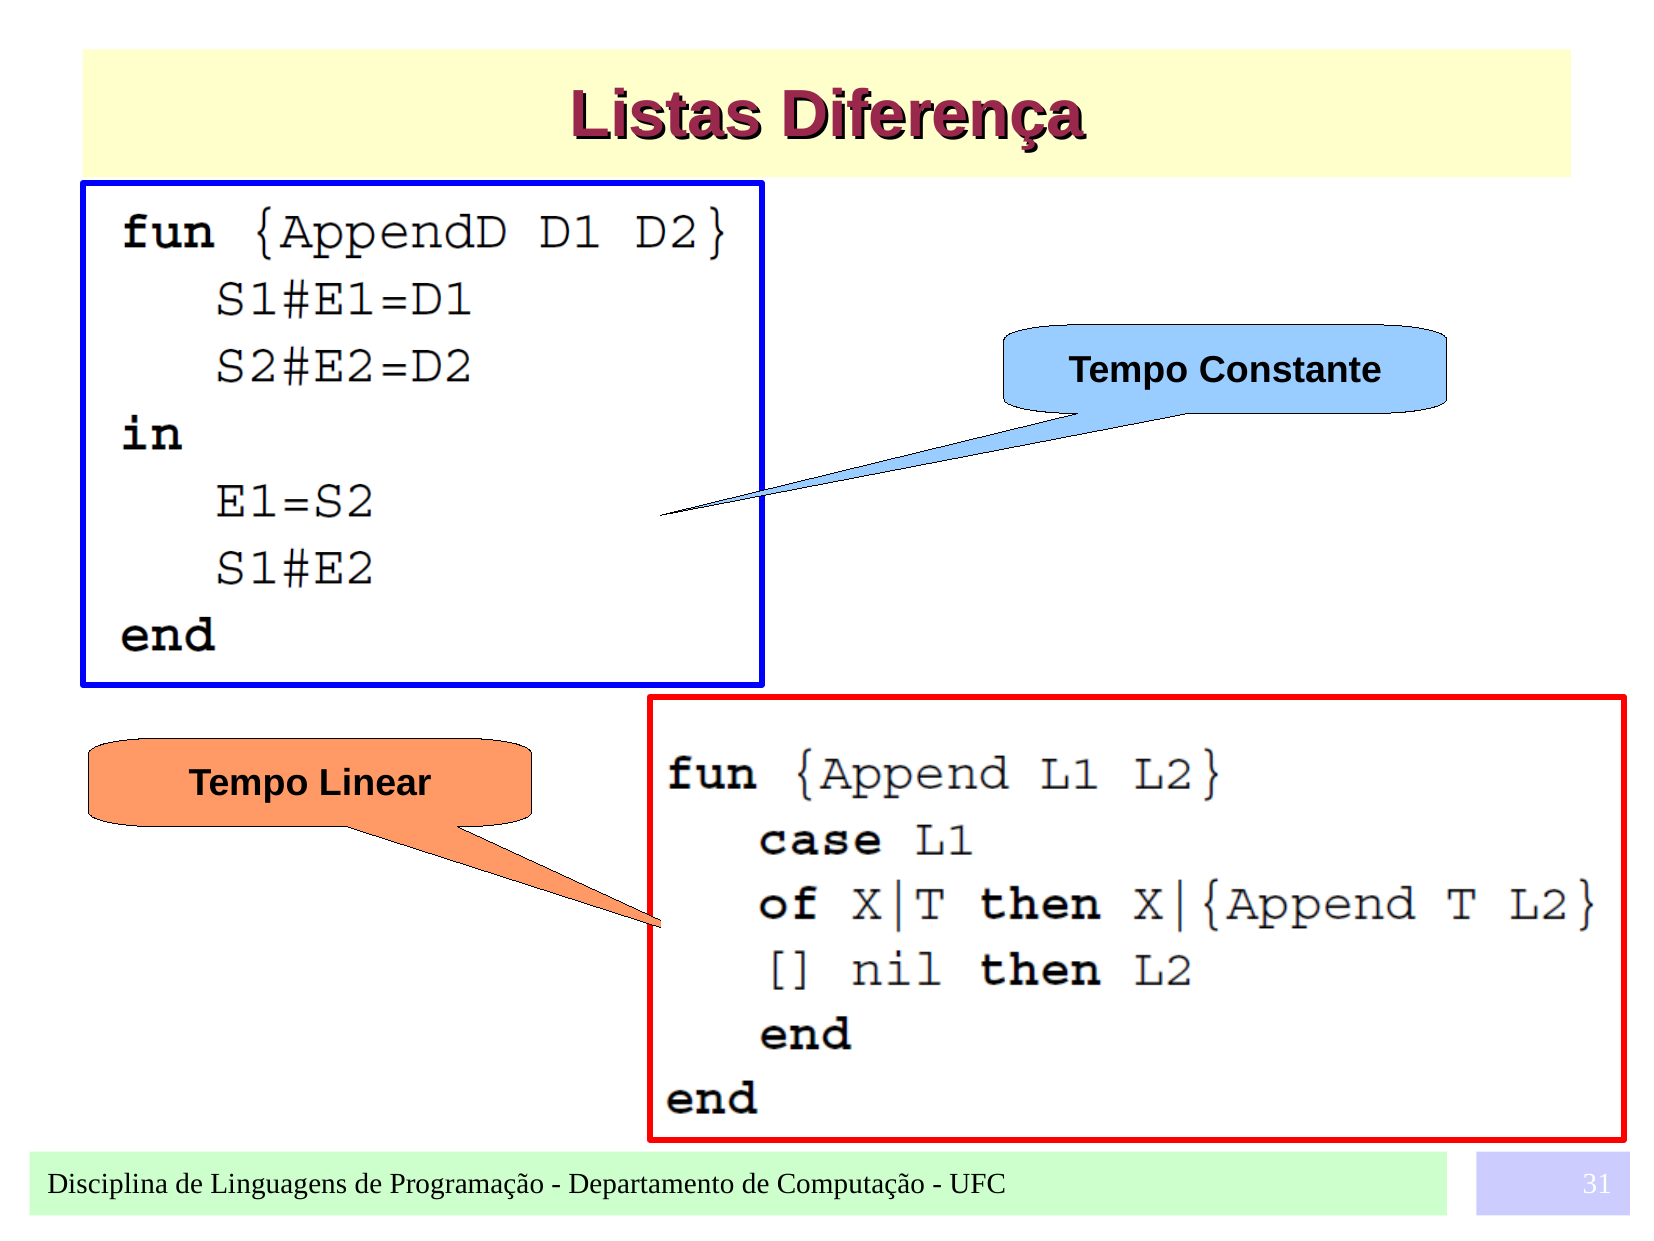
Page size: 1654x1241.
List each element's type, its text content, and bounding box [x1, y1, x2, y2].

title Listas Diferença [82, 49, 1571, 178]
picture [112, 202, 733, 658]
text_box [82, 183, 762, 686]
picture [661, 745, 1607, 1117]
text_box Tempo Linear [88, 738, 661, 928]
text_box Tempo Constante [660, 324, 1447, 516]
text_box [649, 696, 1625, 1140]
